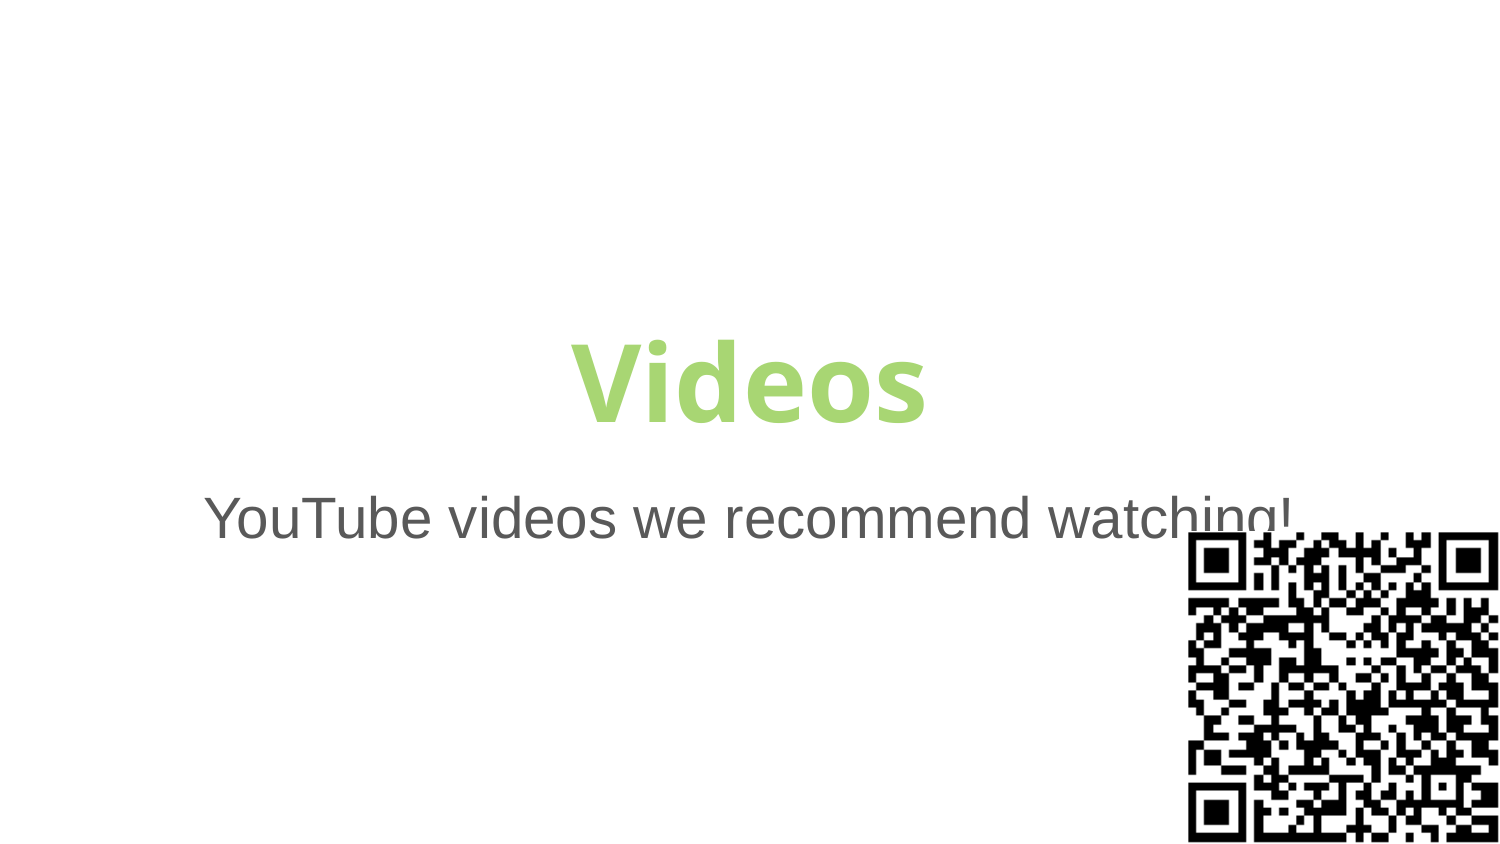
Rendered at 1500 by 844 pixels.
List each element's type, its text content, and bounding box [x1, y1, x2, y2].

subtitle YouTube videos we recommend watching! [51, 464, 1449, 595]
picture [1187, 531, 1500, 844]
title Videos [51, 122, 1449, 459]
